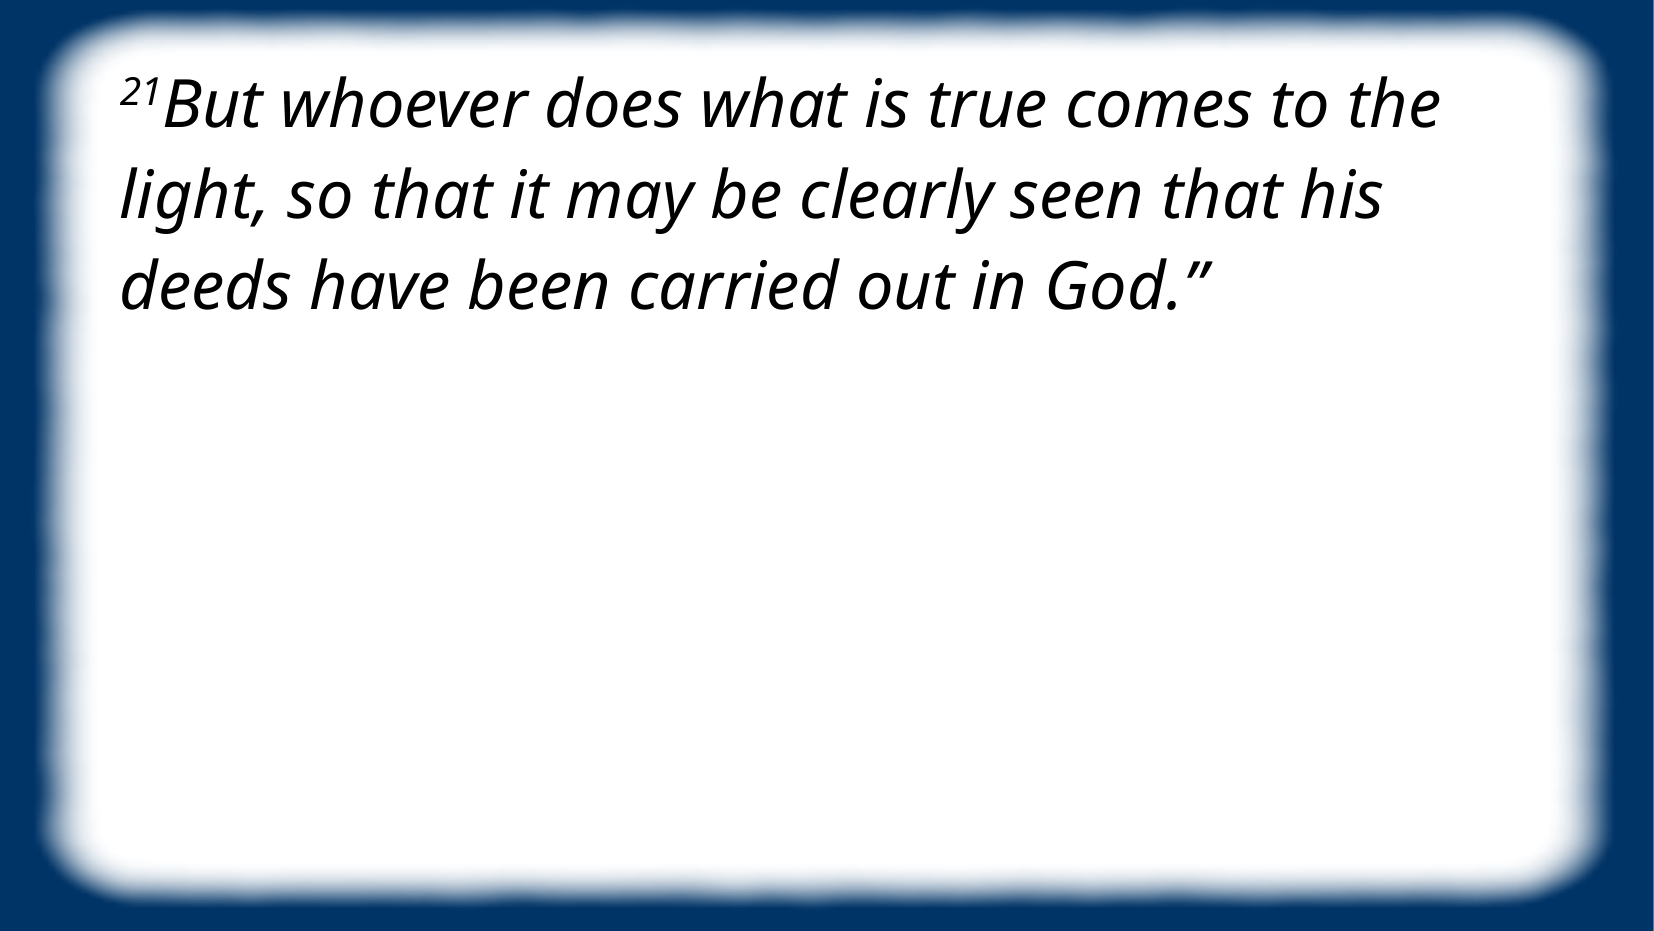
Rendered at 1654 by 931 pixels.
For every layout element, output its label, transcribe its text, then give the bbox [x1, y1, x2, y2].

picture [0, 0, 1654, 931]
text_box 21But whoever does what is true comes to the light, so that it may be clearly seen that his deeds have been carried out in God.” [105, 48, 1561, 331]
